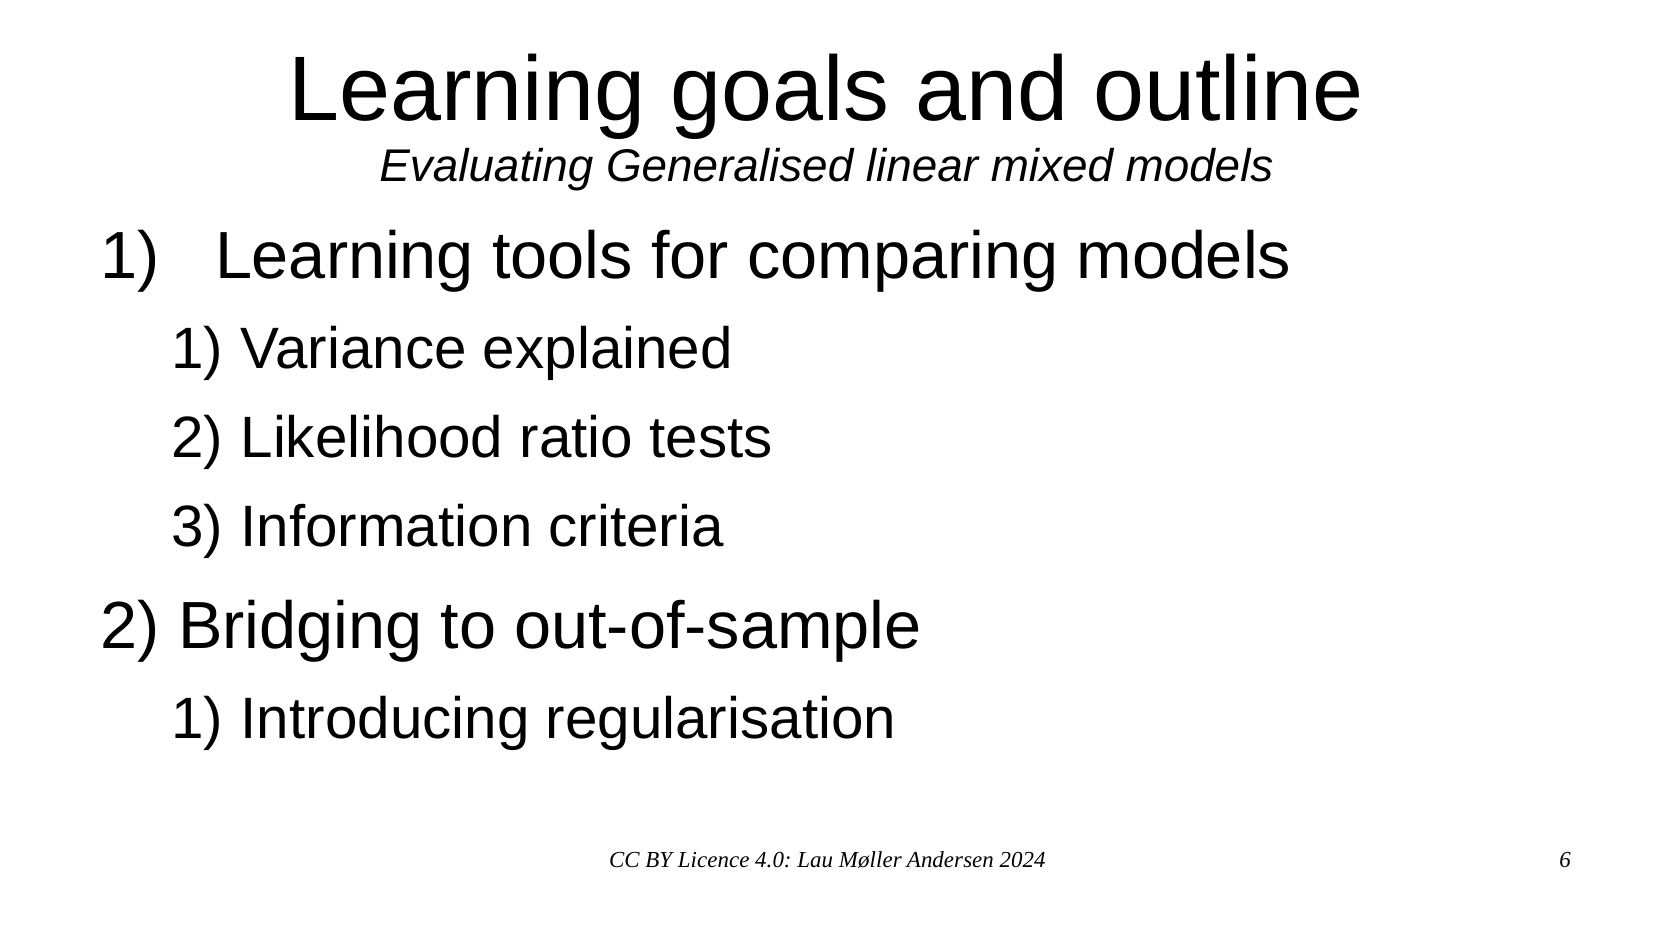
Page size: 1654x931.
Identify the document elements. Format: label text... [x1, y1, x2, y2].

list Learning tools for comparing models Variance explained Likelihood ratio tests Information criteria Bridging to out-of-sample Introducing regularisation [82, 217, 1571, 758]
title Learning goals and outline Evaluating Generalised linear mixed models [82, 32, 1571, 197]
